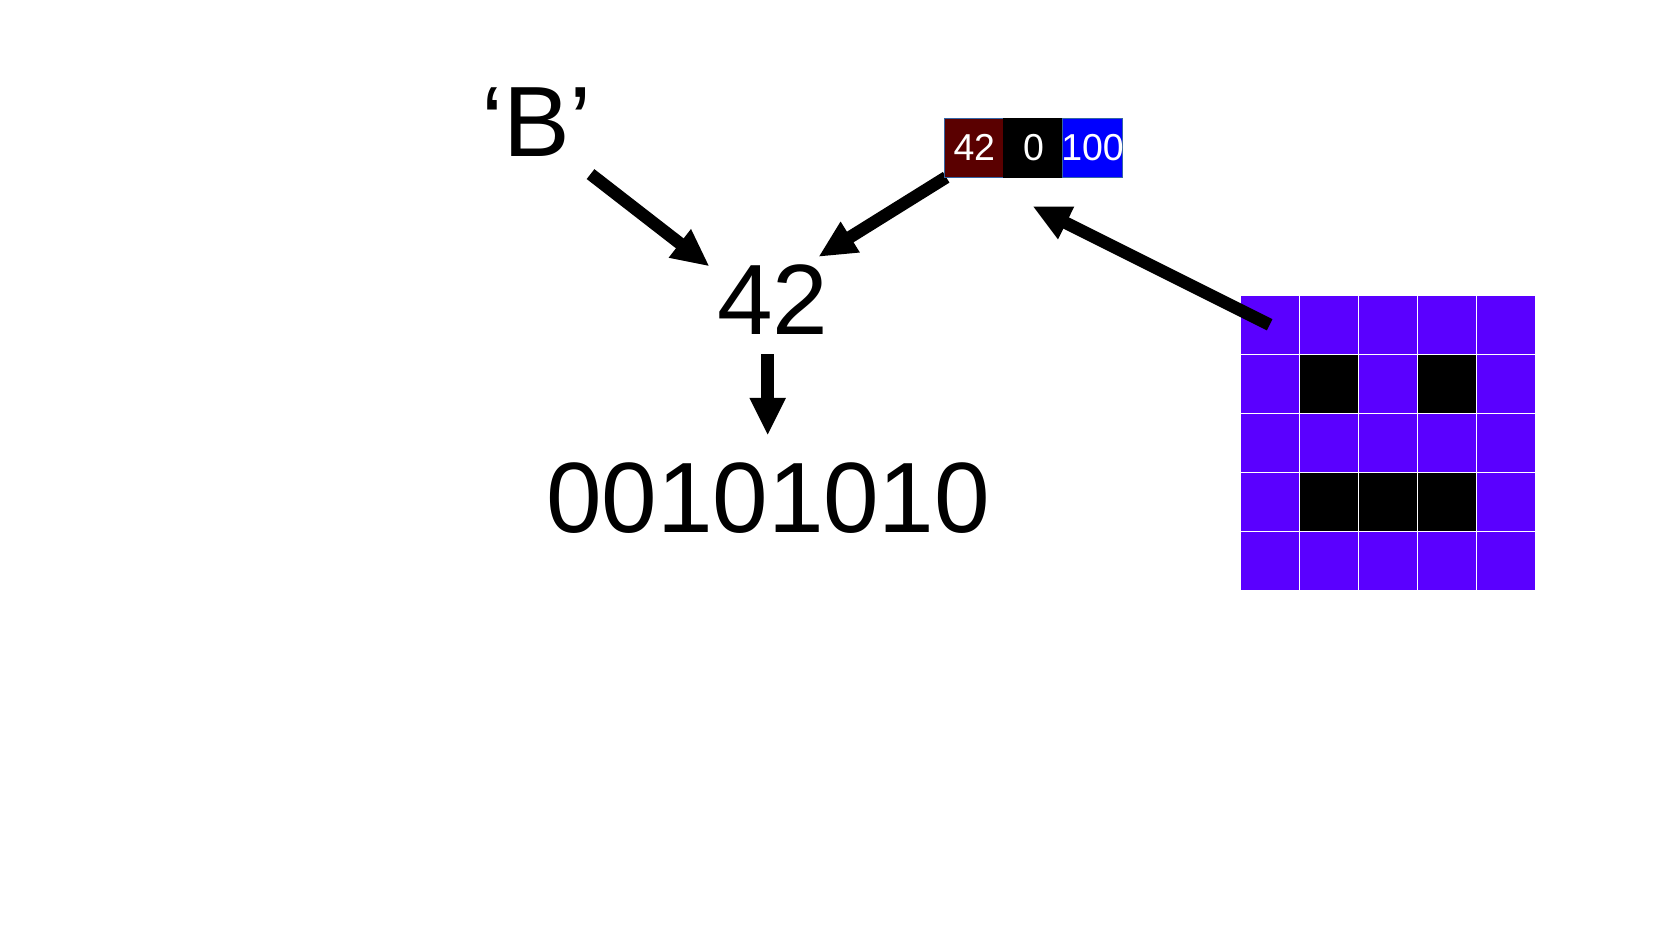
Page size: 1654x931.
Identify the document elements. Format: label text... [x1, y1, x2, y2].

text_box [1240, 295, 1536, 591]
text_box 100 [1062, 118, 1123, 178]
text_box 0 [1003, 118, 1062, 178]
text_box 00101010 [531, 434, 1006, 562]
text_box 42 [702, 236, 844, 363]
text_box ‘B’ [466, 59, 608, 186]
text_box 42 [944, 118, 1003, 178]
